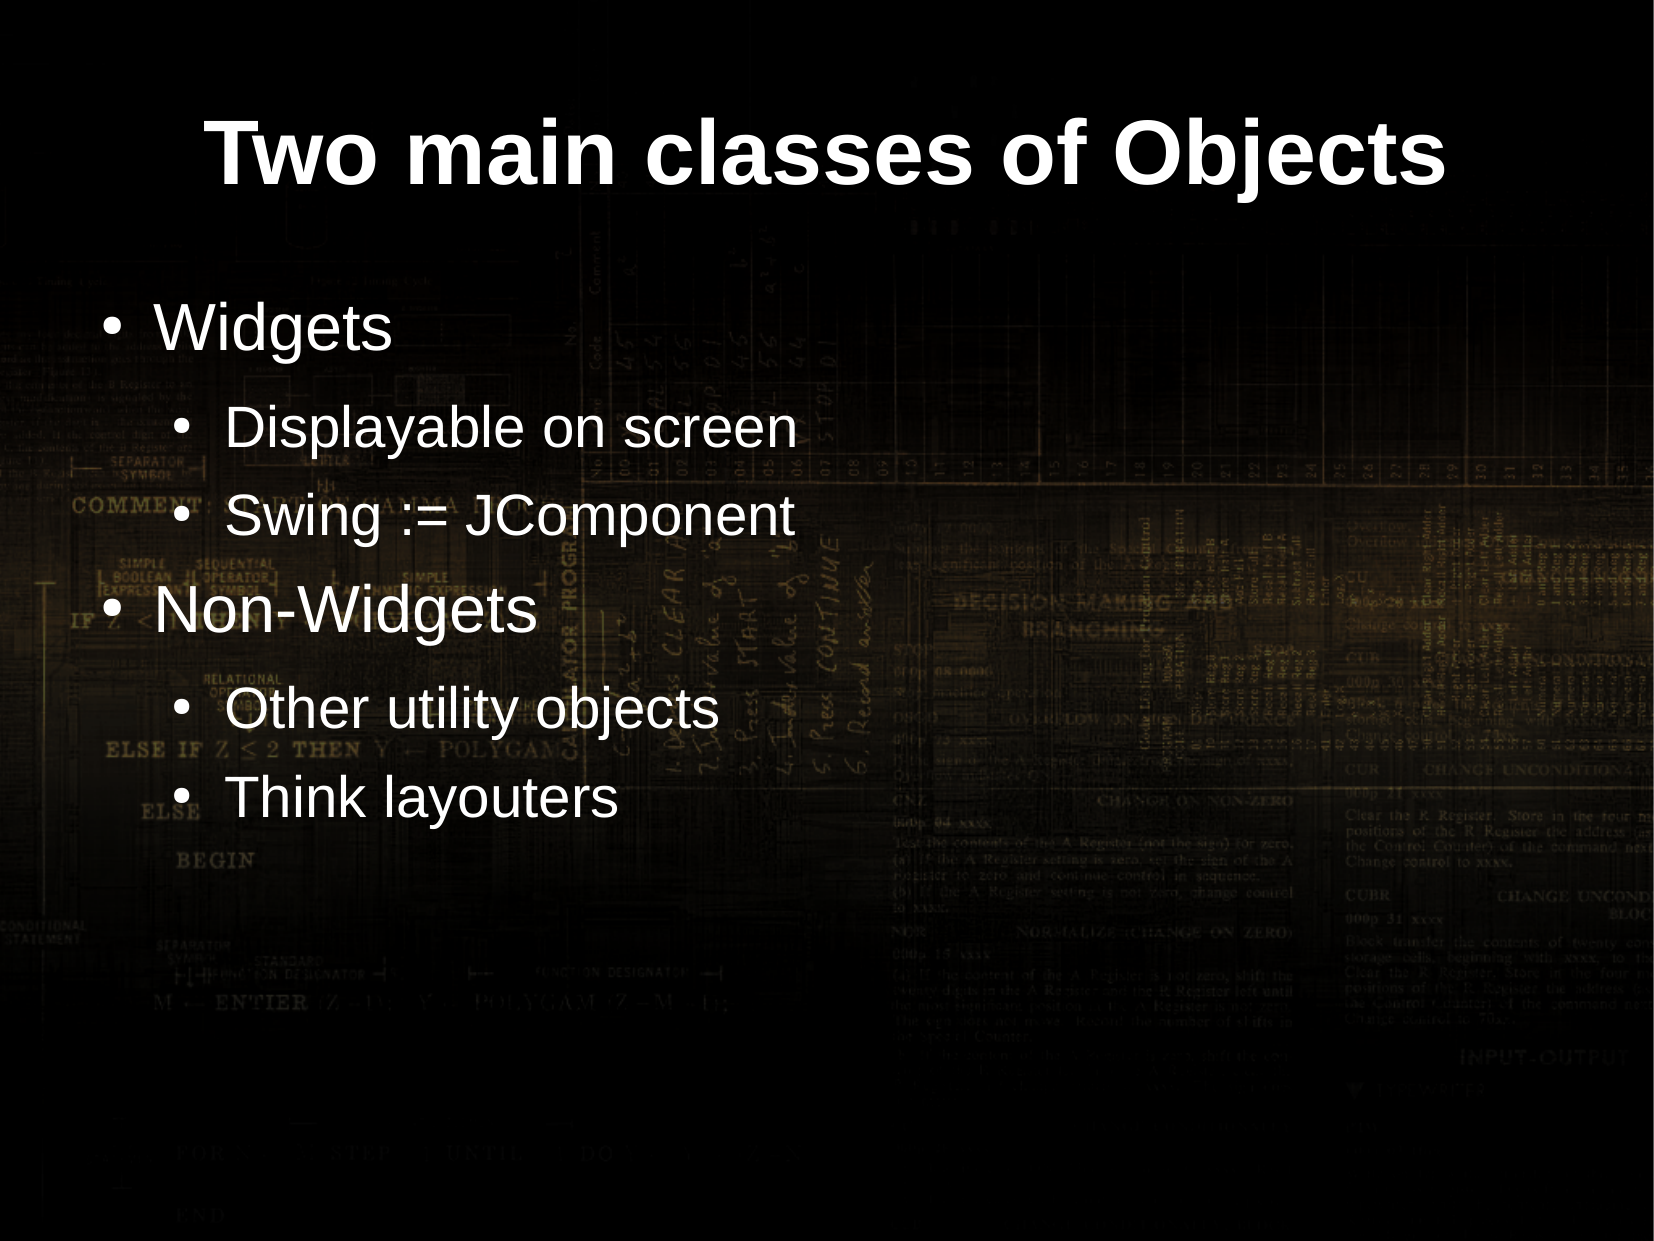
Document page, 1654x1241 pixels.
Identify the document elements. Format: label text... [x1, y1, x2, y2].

list Widgets Displayable on screen Swing := JComponent Non-Widgets Other utility objects Think layouters [82, 290, 1571, 1109]
picture [0, 0, 1654, 1241]
title Two main classes of Objects [82, 49, 1571, 257]
